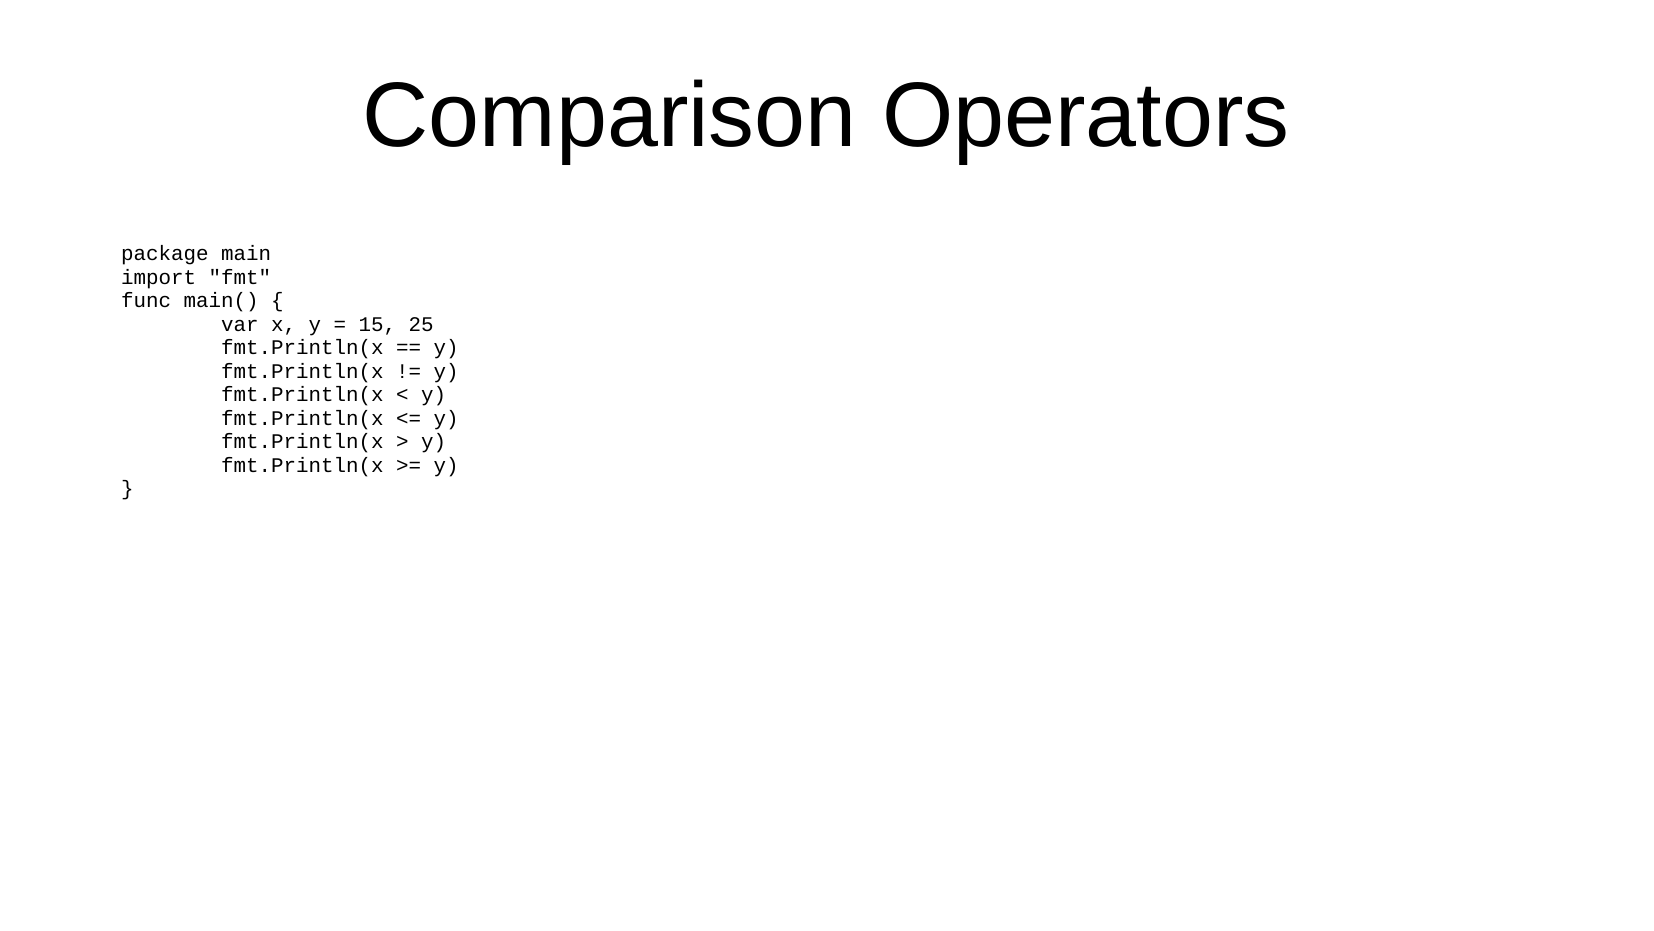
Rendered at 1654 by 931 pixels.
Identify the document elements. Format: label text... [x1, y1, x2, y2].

title Comparison Operators [82, 37, 1571, 193]
text_box package main import "fmt" func main() { var x, y = 15, 25 fmt.Println(x == y) fmt.Println(x != y) fmt.Println(x < y) fmt.Println(x <= y) fmt.Println(x > y) fmt.Println(x >= y) } [106, 236, 1371, 758]
